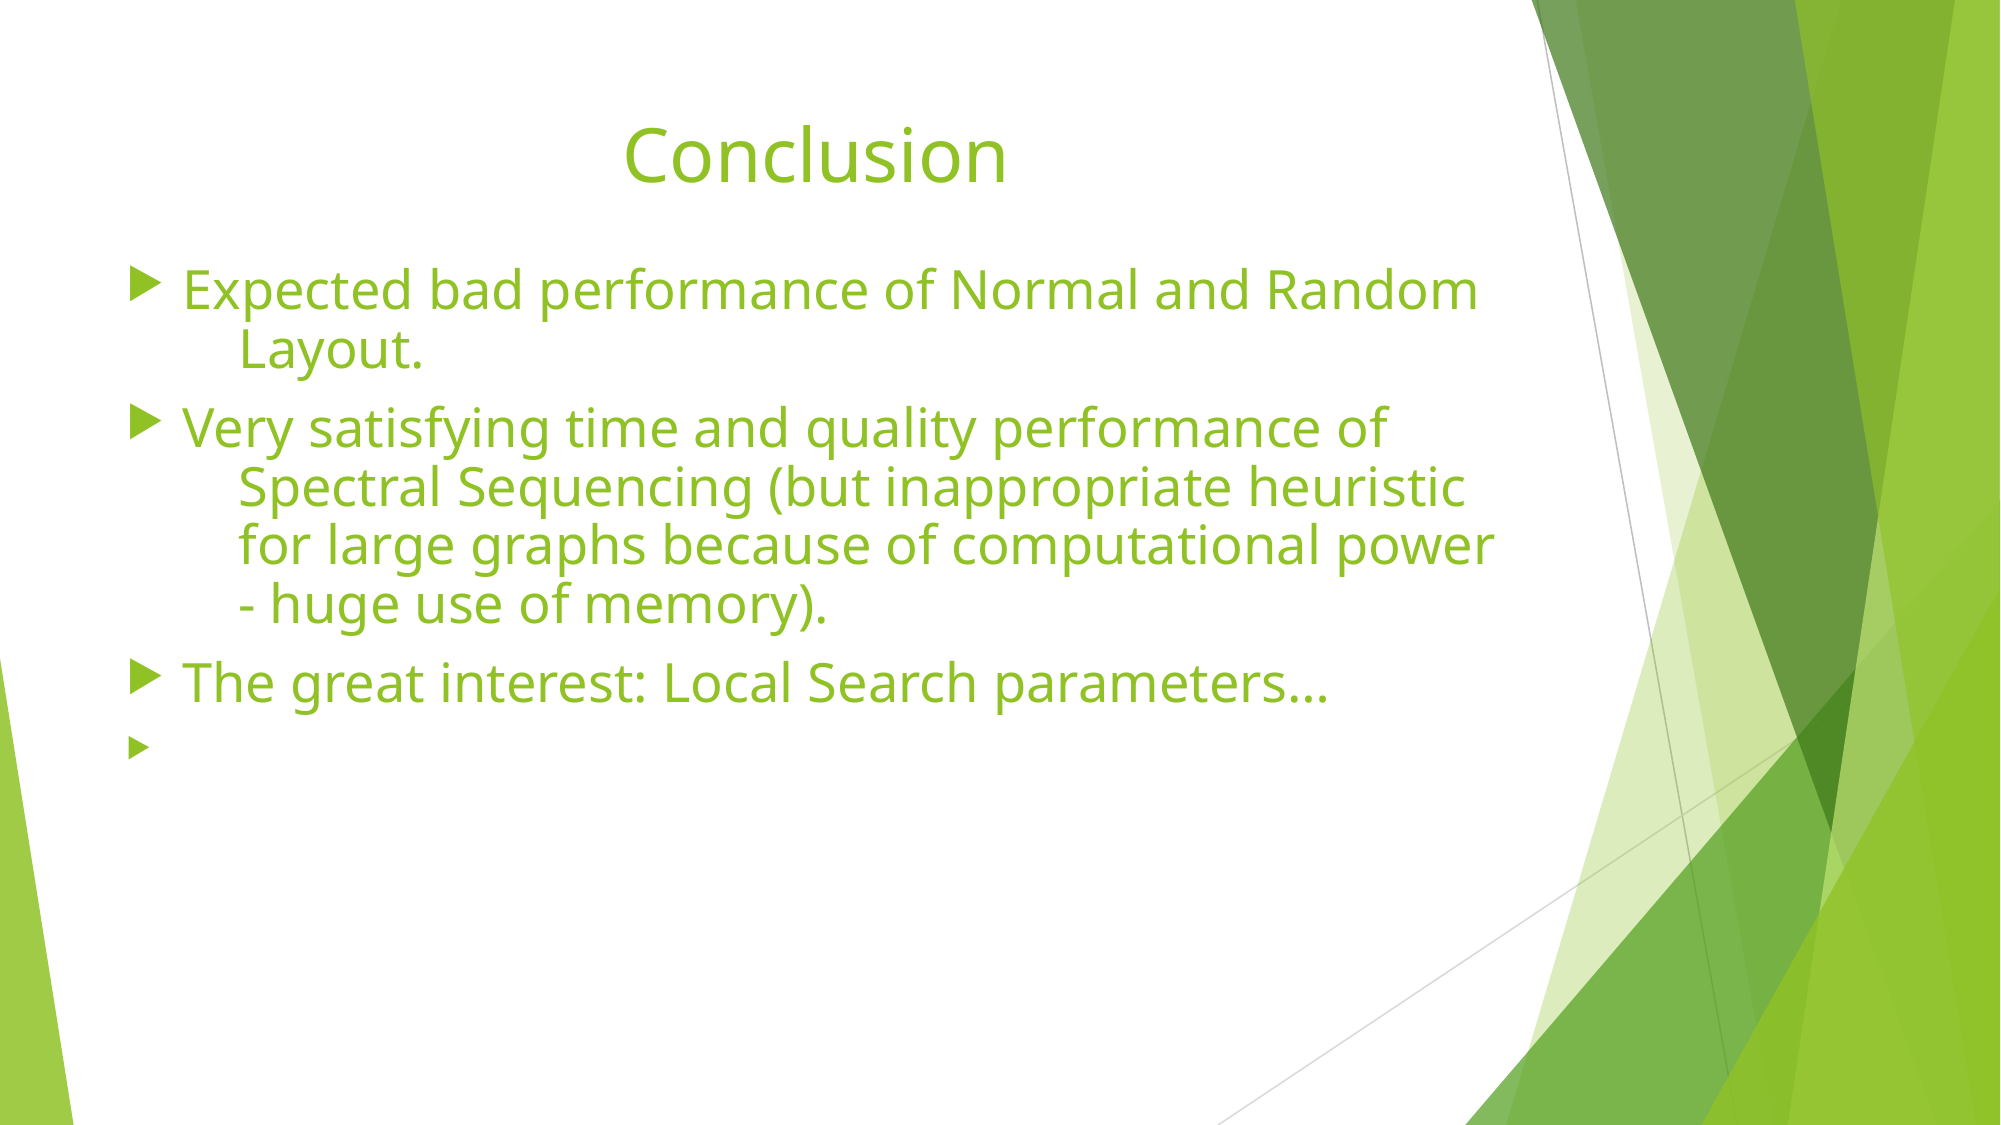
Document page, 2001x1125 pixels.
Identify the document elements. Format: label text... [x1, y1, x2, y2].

list Expected bad performance of Normal and Random Layout. Very satisfying time and quality performance of Spectral Sequencing (but inappropriate heuristic for large graphs because of computational power - huge use of memory). The great interest: Local Search parameters… [111, 255, 1522, 893]
title Conclusion [111, 99, 1522, 255]
